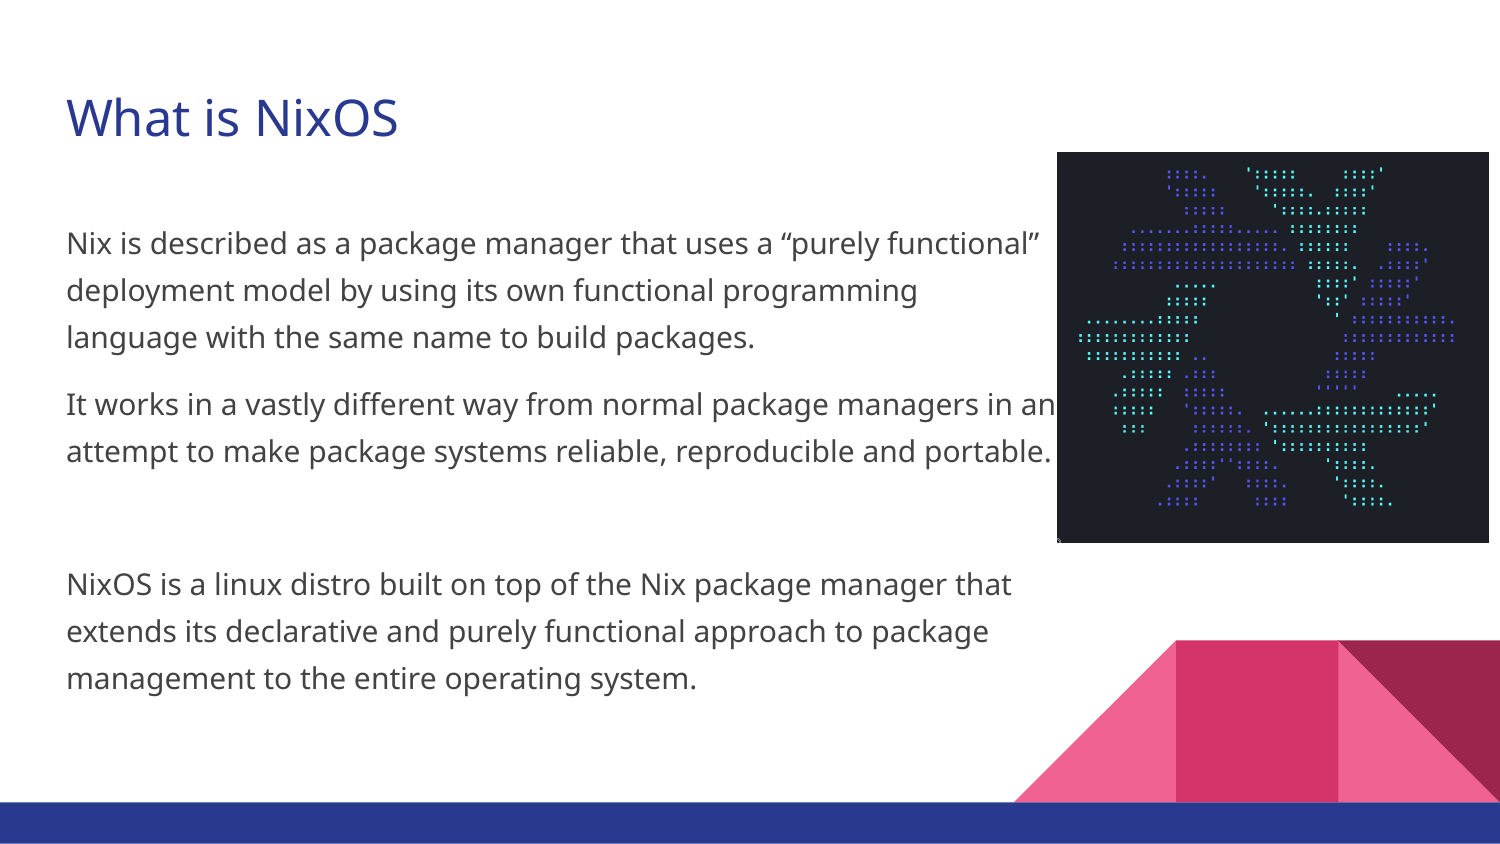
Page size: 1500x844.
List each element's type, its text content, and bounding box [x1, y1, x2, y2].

title What is NixOS [51, 67, 1449, 167]
list Nix is described as a package manager that uses a “purely functional” deployment model by using its own functional programming language with the same name to build packages. It works in a vastly different way from normal package managers in an attempt to make package systems reliable, reproducible and portable. NixOS is a linux distro built on top of the Nix package manager that extends its declarative and purely functional approach to package management to the entire operating system. [51, 201, 1072, 750]
picture [1057, 152, 1489, 543]
